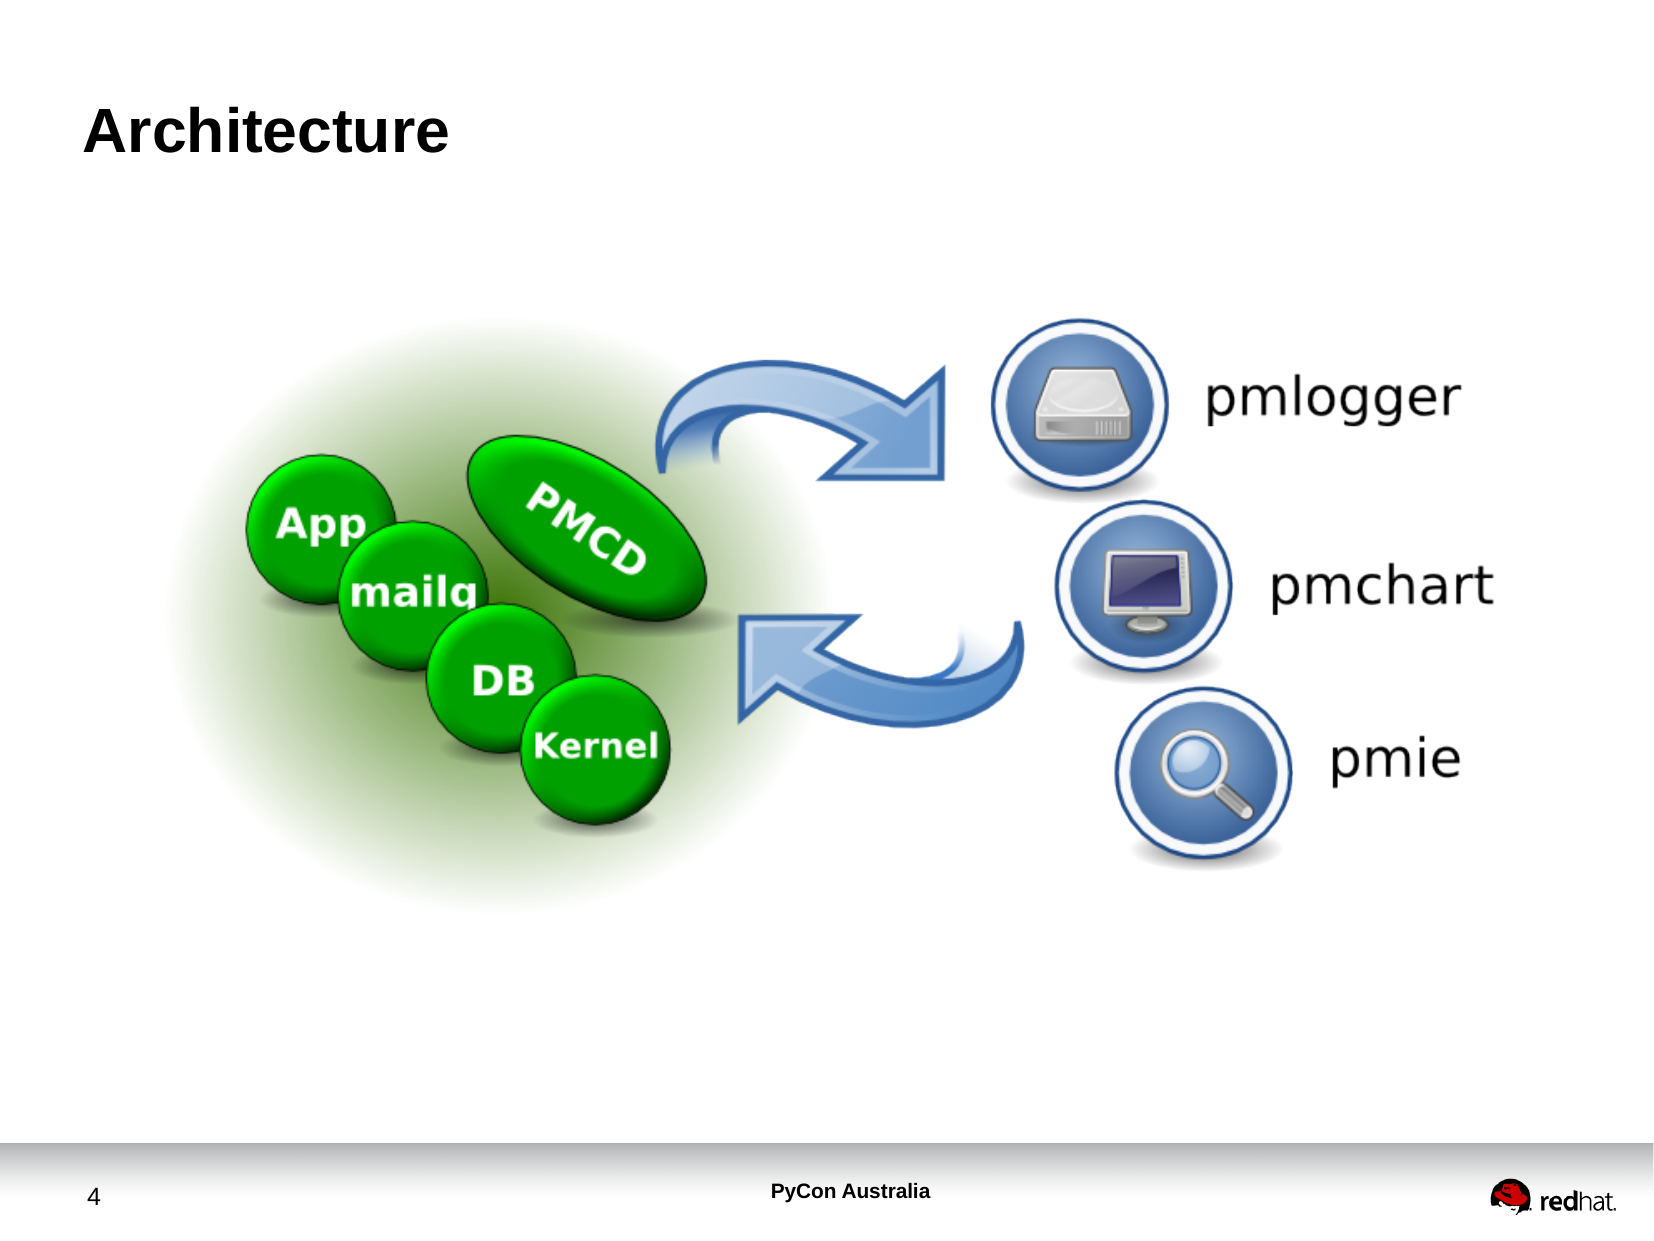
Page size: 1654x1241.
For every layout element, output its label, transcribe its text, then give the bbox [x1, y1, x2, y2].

picture [0, 1143, 1654, 1241]
title Architecture [82, 37, 1571, 226]
picture [164, 198, 1498, 1033]
